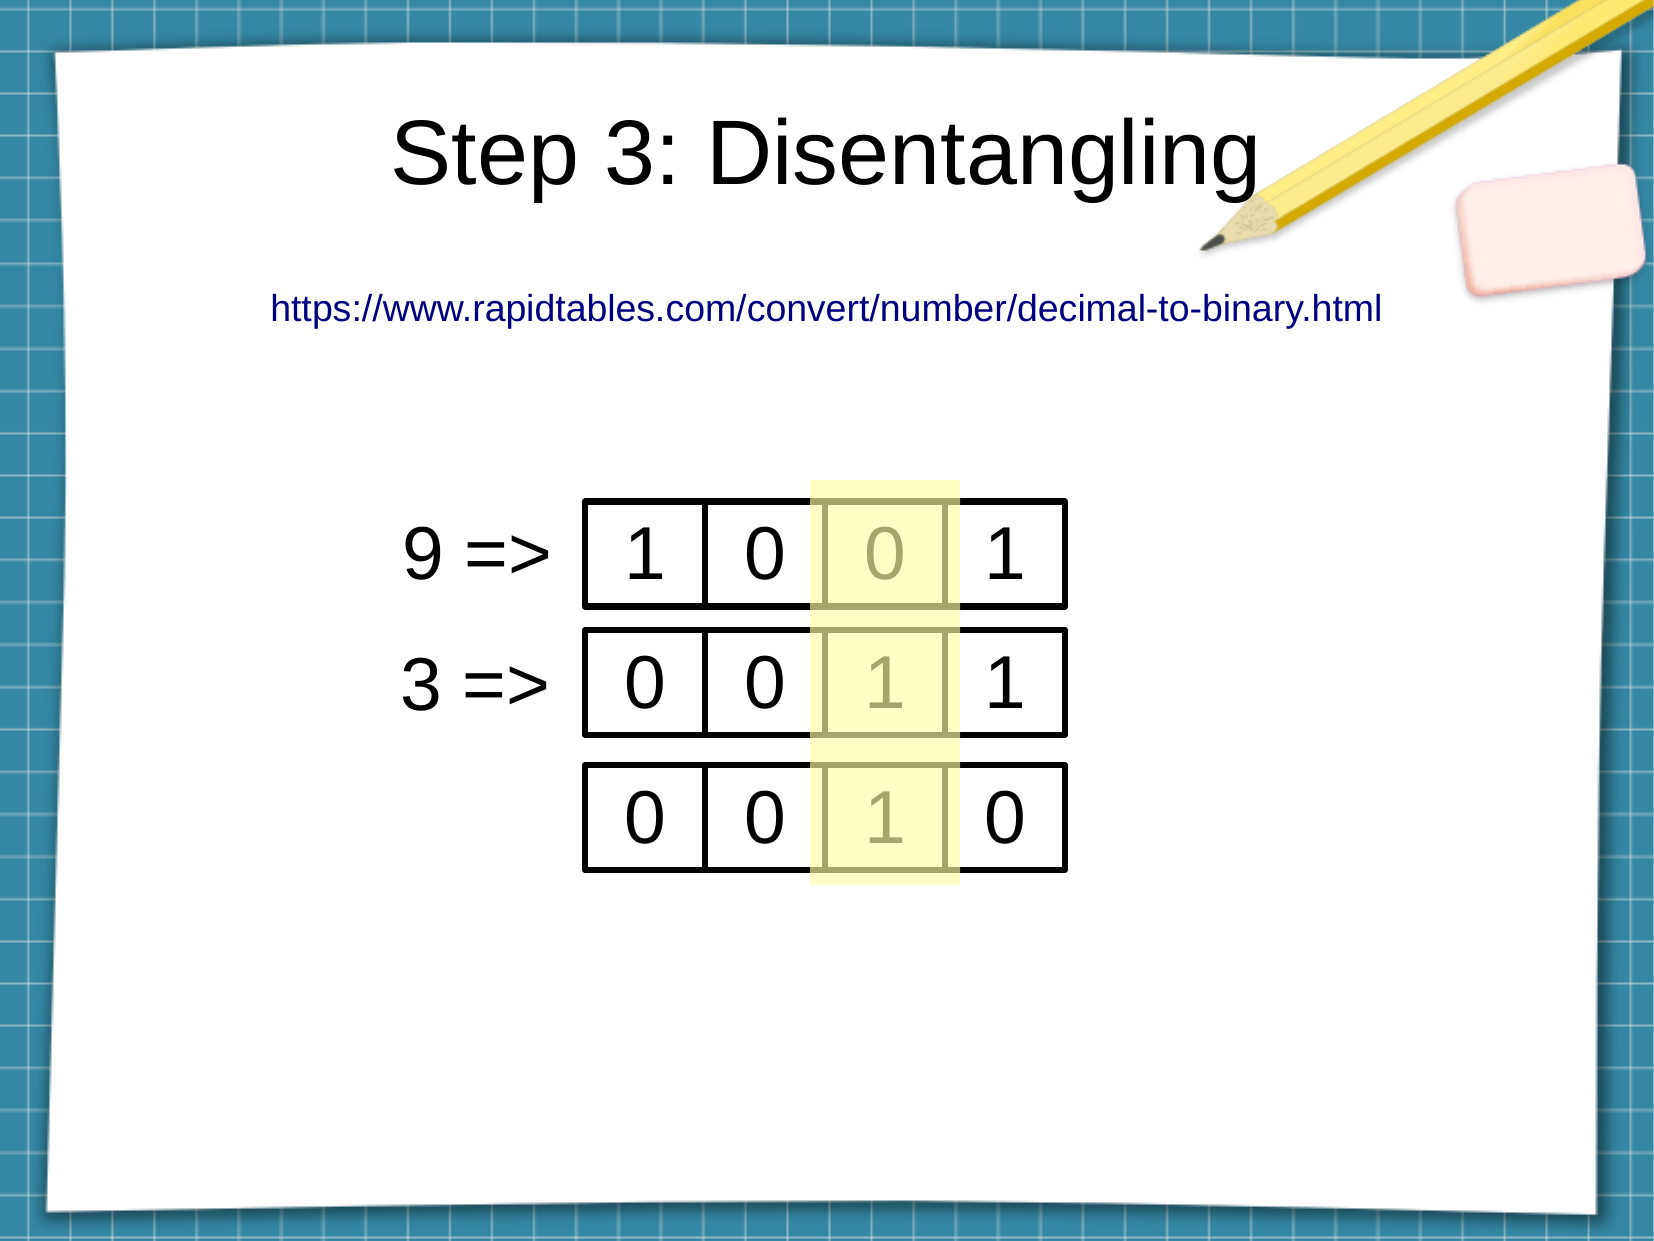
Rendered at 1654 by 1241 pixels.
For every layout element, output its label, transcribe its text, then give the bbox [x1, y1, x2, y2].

text_box 0 [585, 630, 705, 736]
text_box 1 [961, 630, 1066, 736]
text_box 3 => [328, 631, 569, 737]
text_box 0 [705, 501, 810, 607]
text_box 0 [961, 765, 1066, 871]
text_box 0 [705, 630, 810, 736]
text_box 1 [961, 501, 1066, 607]
text_box [810, 480, 961, 886]
text_box 1 [585, 501, 705, 607]
text_box https://www.rapidtables.com/convert/number/decimal-to-binary.html [255, 279, 1398, 337]
text_box 0 [585, 765, 705, 871]
text_box 9 => [330, 501, 571, 607]
picture [0, 0, 1654, 1241]
text_box 0 [705, 765, 810, 871]
title Step 3: Disentangling [82, 49, 1571, 257]
